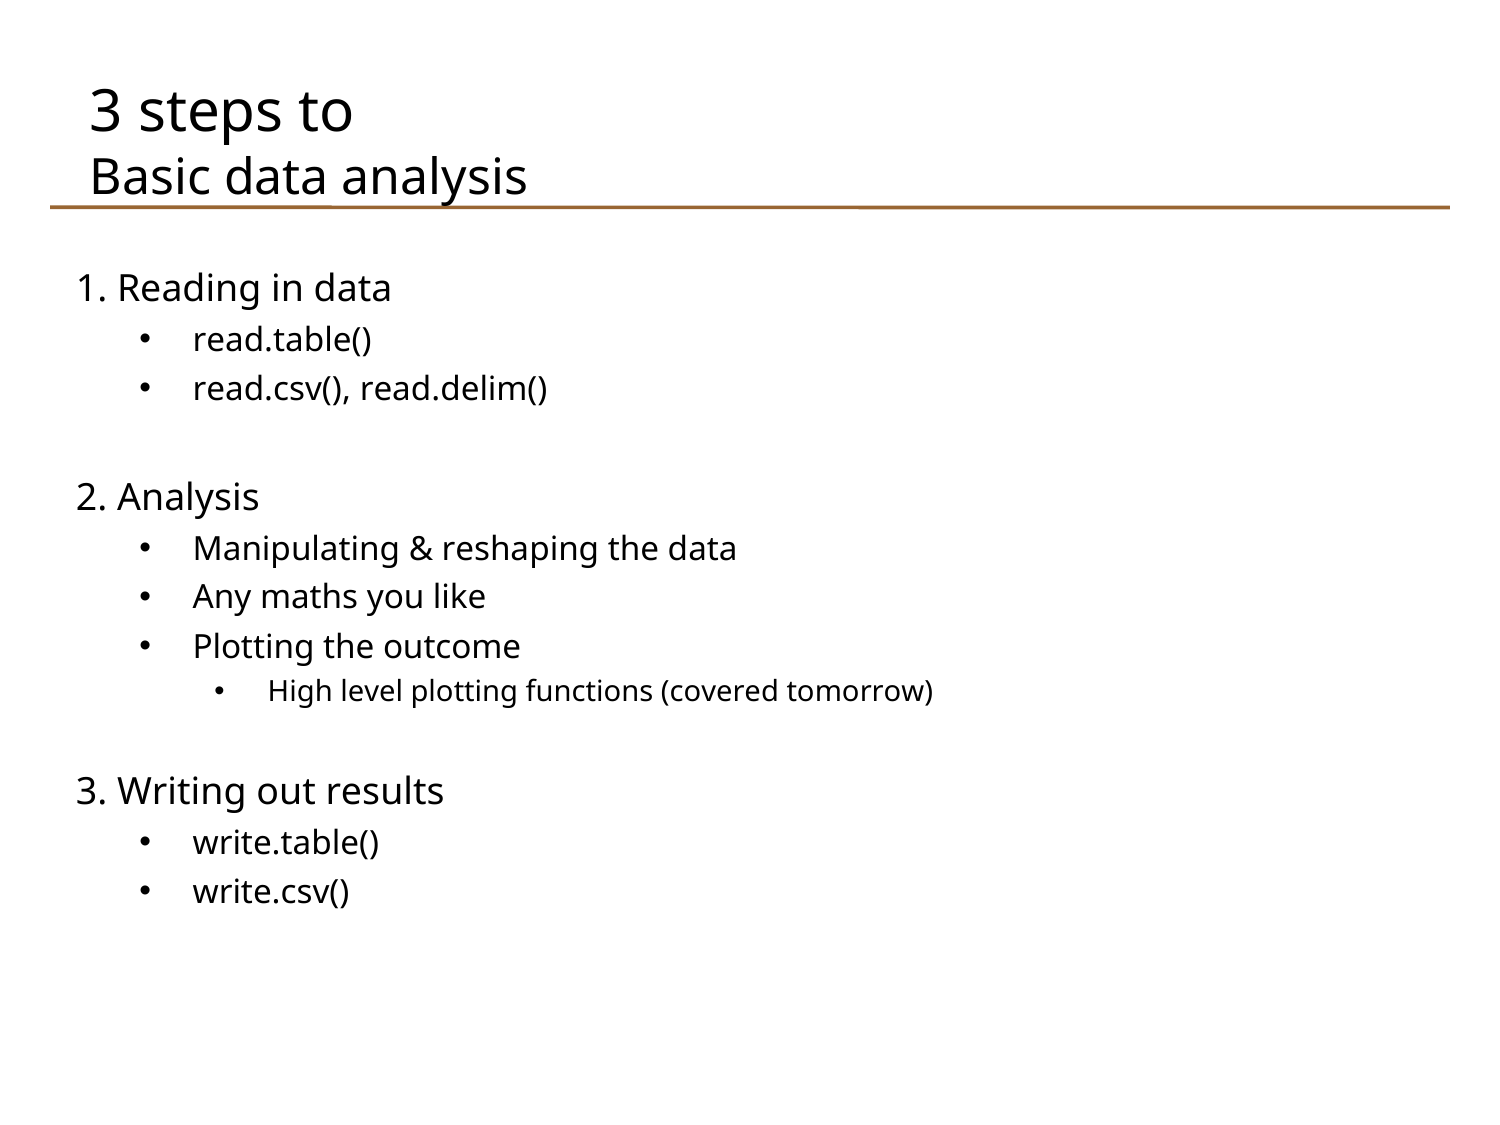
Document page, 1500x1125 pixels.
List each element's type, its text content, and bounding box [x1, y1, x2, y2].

text_box 3 steps to Basic data analysis [75, 44, 1425, 233]
text_box 1. Reading in data read.table() read.csv(), read.delim() 2. Analysis Manipulating & reshaping the data Any maths you like Plotting the outcome High level plotting functions (covered tomorrow) 3. Writing out results write.table() write.csv() [75, 263, 1425, 1006]
